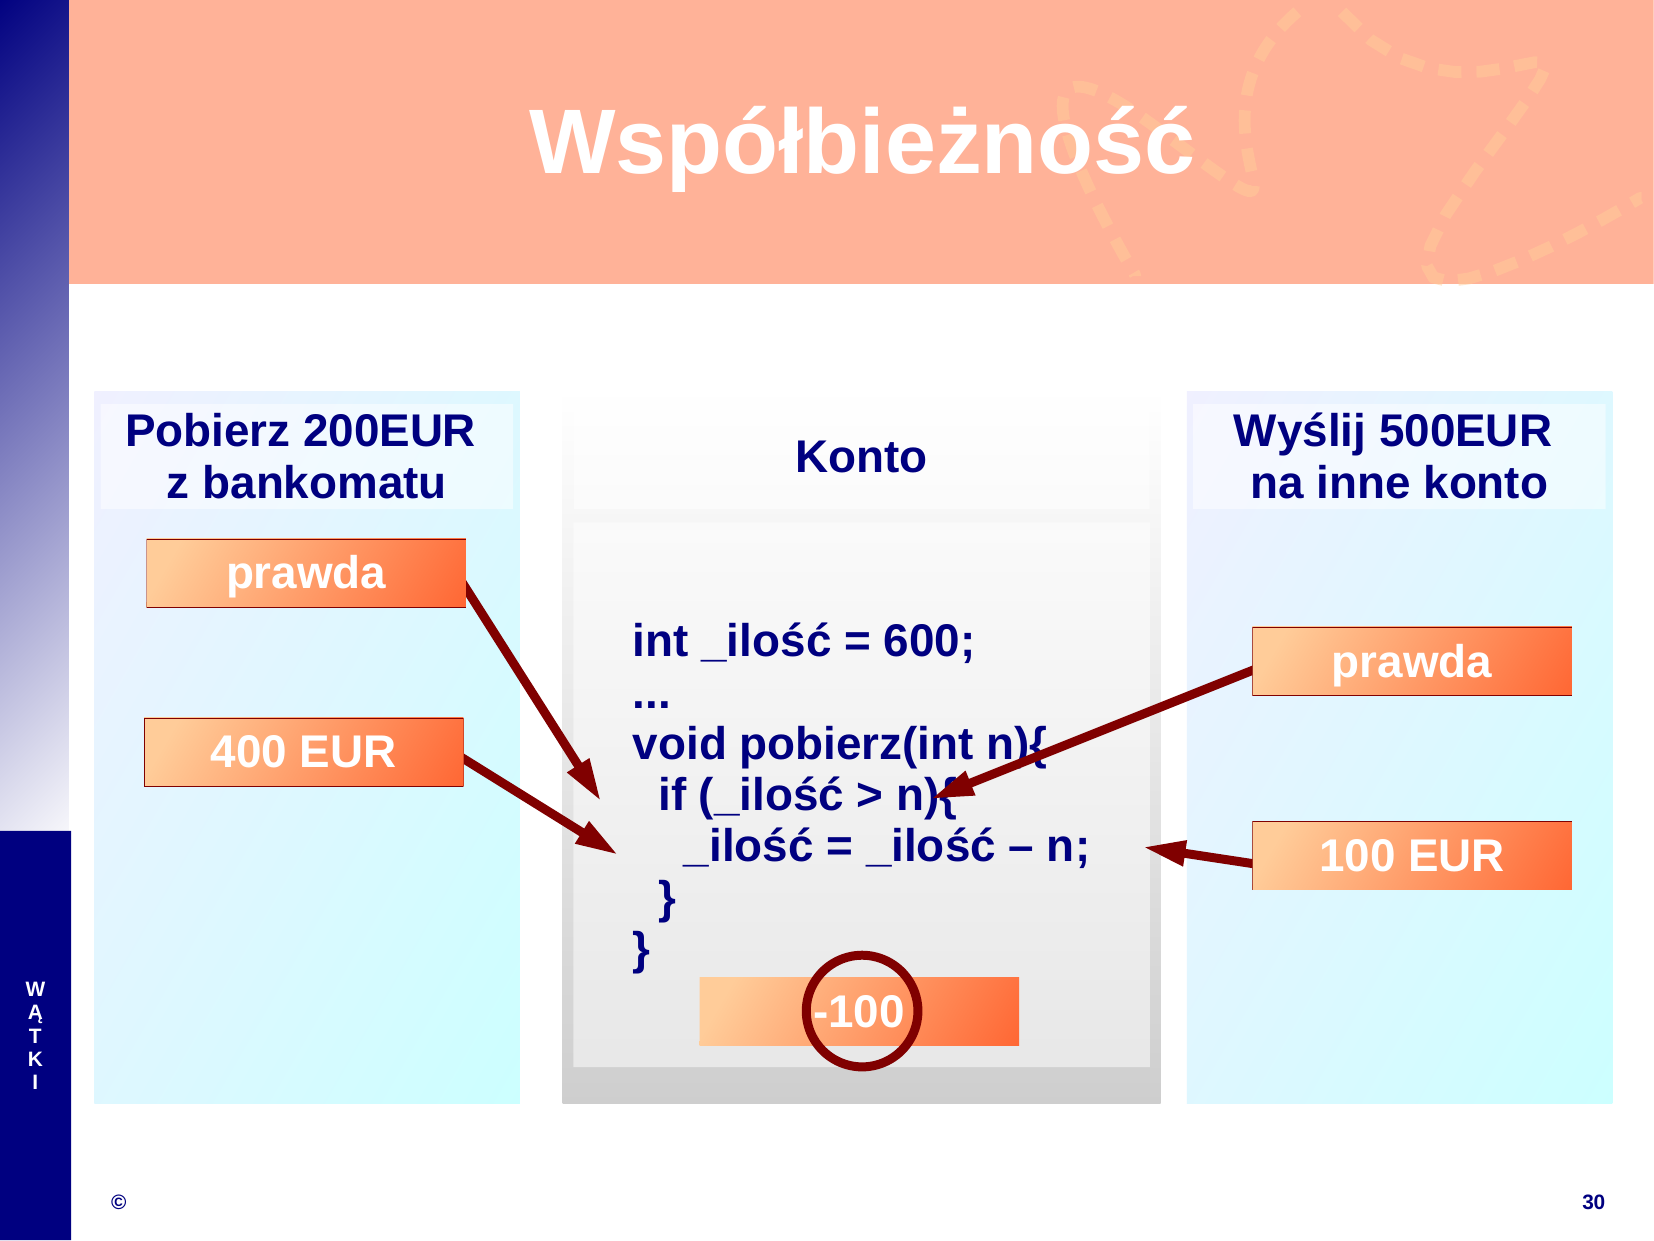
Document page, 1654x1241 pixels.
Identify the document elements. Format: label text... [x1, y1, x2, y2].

text_box [562, 826, 1161, 1104]
text_box 100 EUR [1252, 821, 1572, 890]
text_box Konto [573, 404, 1150, 510]
text_box prawda [1252, 626, 1572, 696]
text_box 400 EUR [144, 717, 464, 787]
text_box int _ilość = 600; ... void pobierz(int n){ if (_ilość > n){ _ilość = _ilość – n; } } [573, 522, 1150, 1068]
text_box -100 [699, 977, 812, 1046]
text_box [1186, 391, 1613, 1104]
text_box prawda [146, 538, 466, 608]
text_box [94, 391, 520, 1104]
text_box [562, 391, 1161, 747]
text_box Wyślij 500EUR na inne konto [1193, 404, 1606, 510]
title Współbieżność [72, 37, 1654, 246]
text_box -100 [811, 977, 913, 1046]
text_box W Ą T K I [0, 830, 71, 1241]
text_box [1150, 713, 1161, 846]
text_box -100 [912, 977, 1020, 1046]
text_box Pobierz 200EUR z bankomatu [100, 404, 514, 510]
text_box [562, 750, 573, 820]
